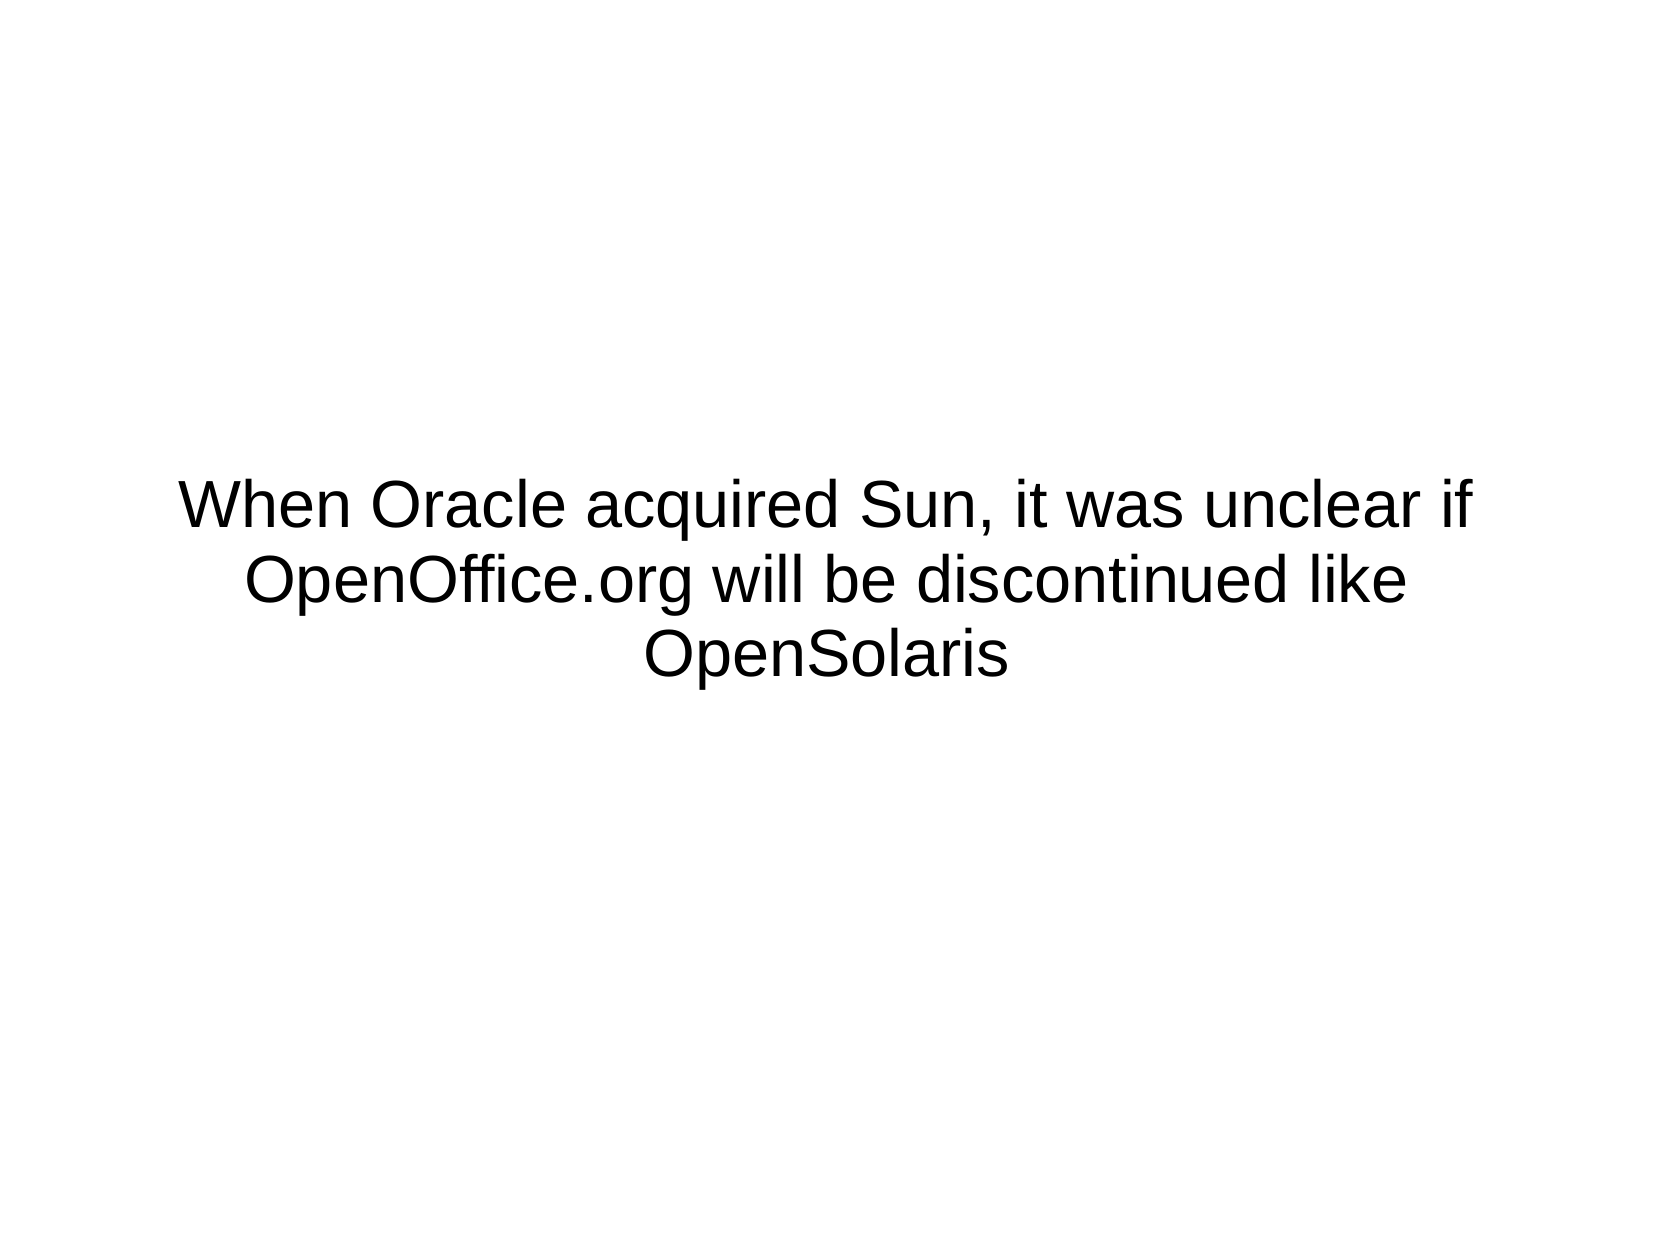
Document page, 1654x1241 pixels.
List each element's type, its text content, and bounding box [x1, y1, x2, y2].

subtitle When Oracle acquired Sun, it was unclear if OpenOffice.org will be discontinued like OpenSolaris [82, 49, 1571, 1109]
